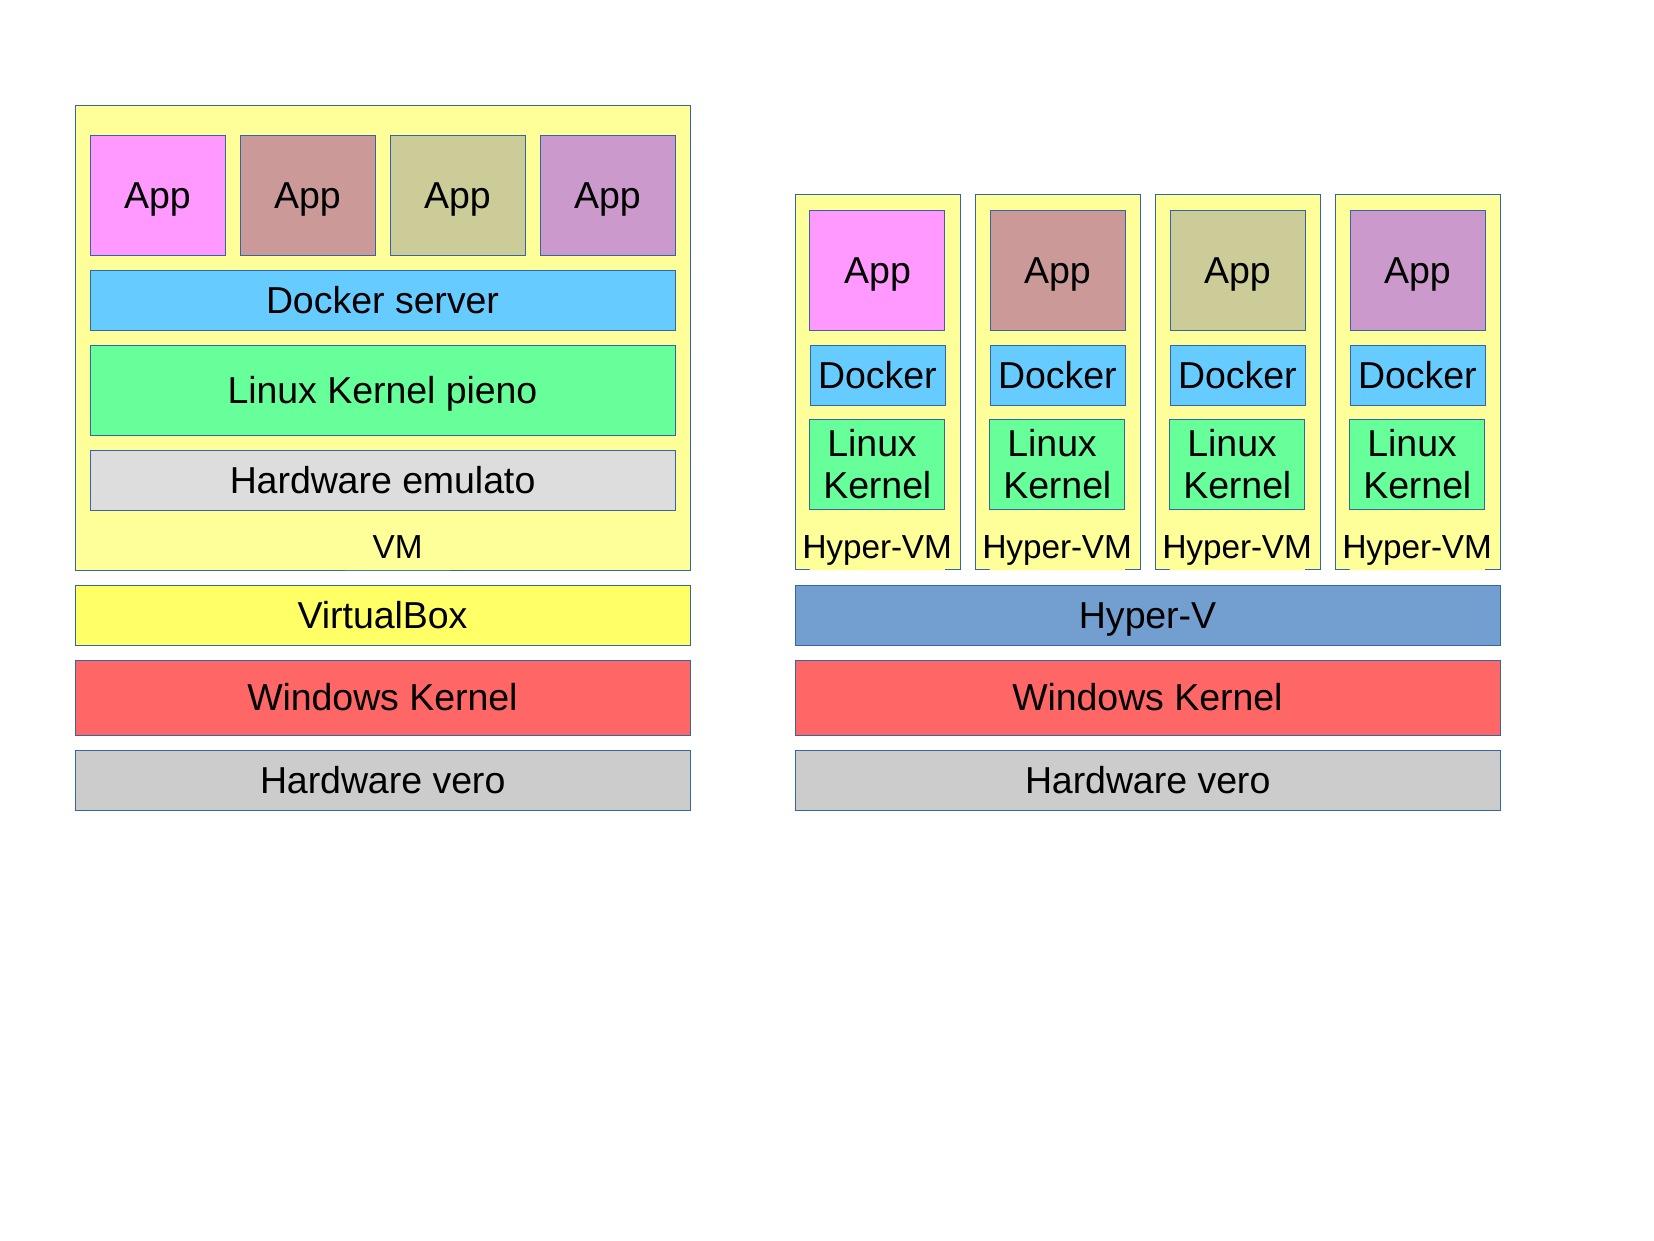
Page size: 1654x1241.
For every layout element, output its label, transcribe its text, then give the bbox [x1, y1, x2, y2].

text_box Linux Kernel [809, 419, 945, 510]
text_box Windows Kernel [795, 660, 1501, 736]
text_box Hyper-V [795, 585, 1501, 646]
text_box App [809, 210, 945, 331]
text_box Hardware emulato [90, 450, 676, 511]
text_box Hyper-VM [989, 524, 1125, 570]
text_box Hyper-VM [1349, 524, 1485, 570]
text_box Docker [1170, 345, 1306, 406]
text_box Docker [990, 345, 1126, 406]
text_box Docker [1350, 345, 1486, 406]
text_box [1335, 194, 1501, 570]
text_box Linux Kernel [989, 419, 1125, 510]
text_box App [240, 135, 376, 256]
text_box App [540, 135, 676, 256]
text_box VM [345, 525, 451, 571]
text_box Hardware vero [75, 750, 691, 811]
text_box App [1170, 210, 1306, 331]
text_box Linux Kernel pieno [90, 345, 676, 436]
text_box App [1350, 210, 1486, 331]
text_box App [90, 135, 226, 256]
text_box [975, 194, 1141, 570]
text_box [75, 105, 691, 571]
text_box Hardware vero [795, 750, 1501, 811]
text_box Hyper-VM [1169, 524, 1305, 570]
text_box VirtualBox [75, 585, 691, 646]
text_box [1155, 194, 1321, 570]
text_box Linux Kernel [1349, 419, 1485, 510]
text_box App [990, 210, 1126, 331]
text_box Windows Kernel [75, 660, 691, 736]
text_box Docker [810, 345, 946, 406]
text_box App [390, 135, 526, 256]
text_box Hyper-VM [809, 524, 945, 570]
text_box Docker server [90, 270, 676, 331]
text_box Linux Kernel [1169, 419, 1305, 510]
text_box [795, 194, 961, 570]
